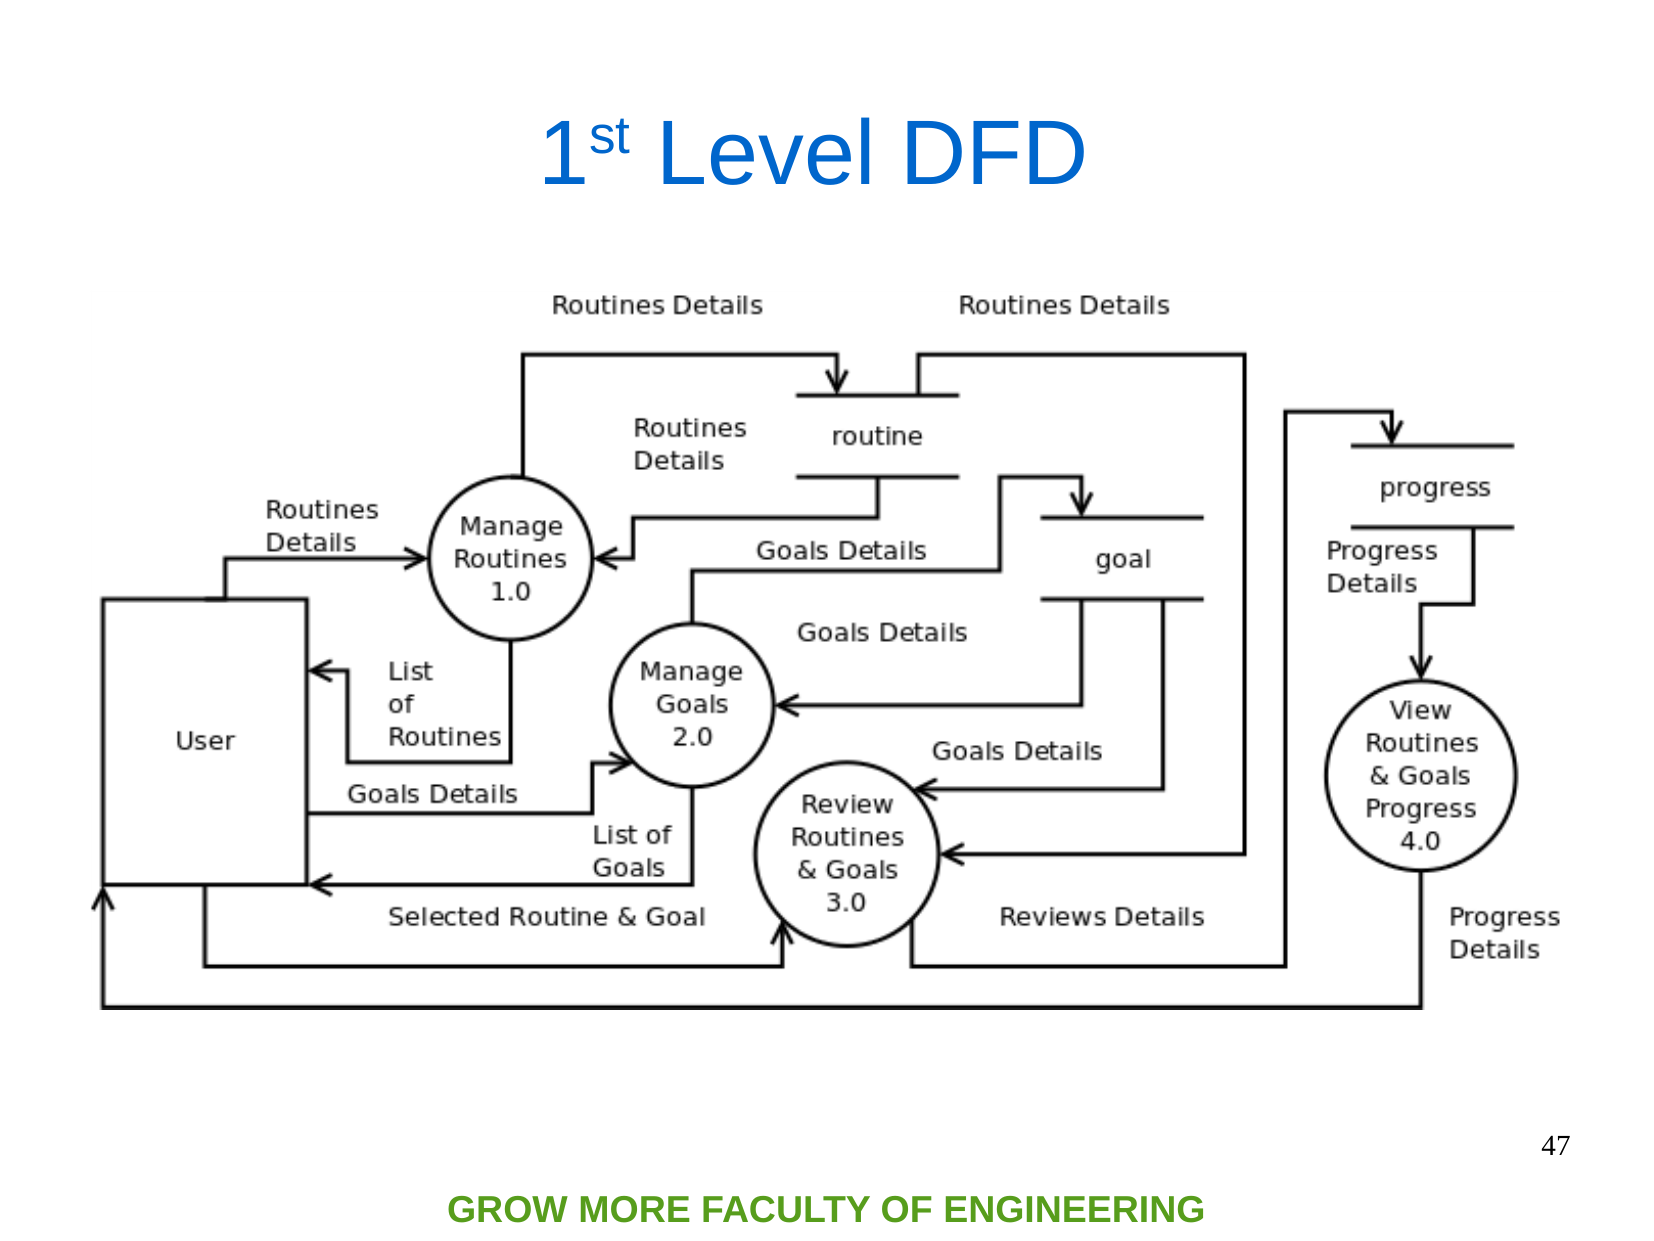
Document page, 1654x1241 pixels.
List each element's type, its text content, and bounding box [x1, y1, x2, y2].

picture [90, 290, 1564, 1010]
title 1st Level DFD [82, 49, 1571, 257]
